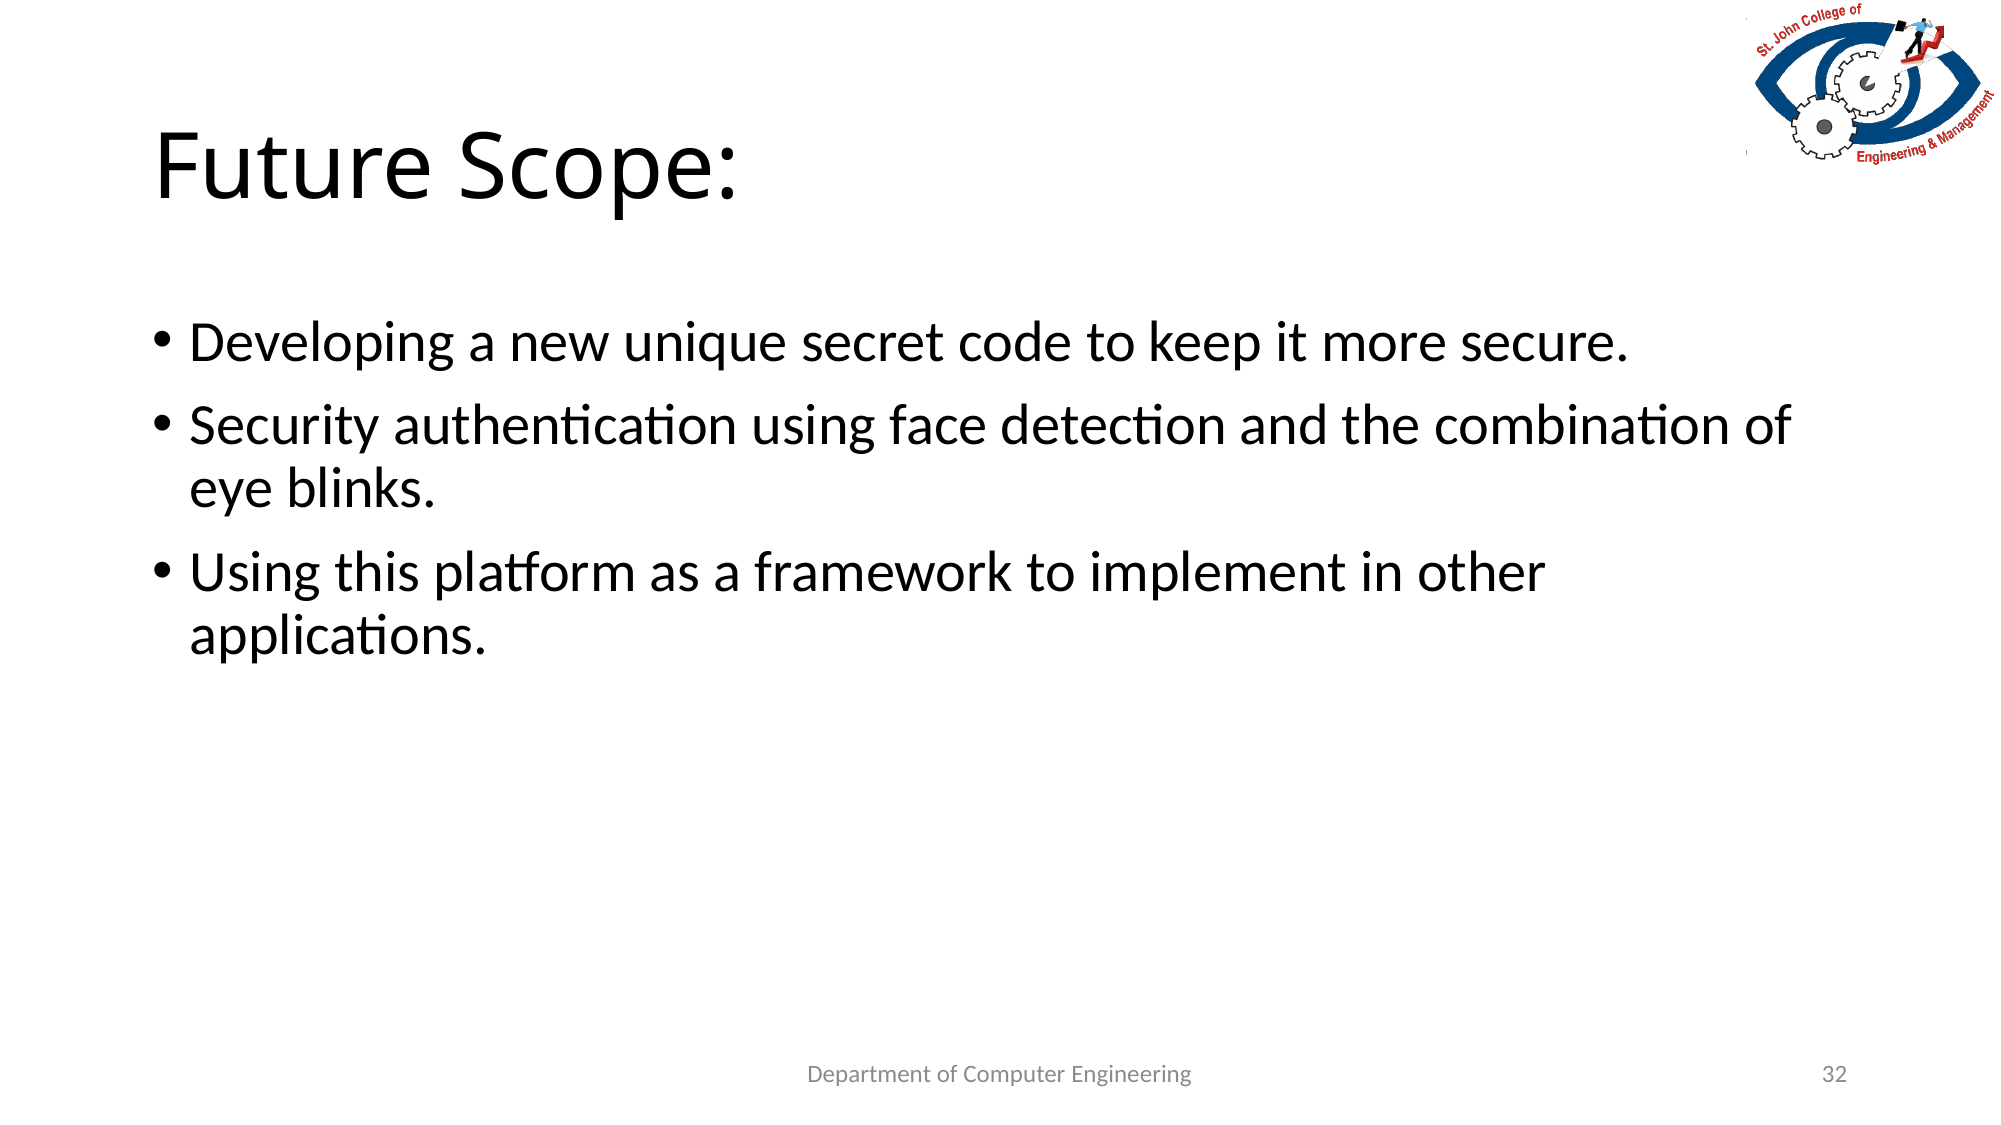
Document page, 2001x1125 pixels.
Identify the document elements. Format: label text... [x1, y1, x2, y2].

picture [1746, 0, 2000, 168]
slide_number 32 [1412, 1042, 1863, 1103]
footer Department of Computer Engineering [662, 1042, 1338, 1103]
list Developing a new unique secret code to keep it more secure. Security authentication using face detection and the combination of eye blinks. Using this platform as a framework to implement in other applications. [137, 303, 1863, 1017]
title Future Scope: [137, 59, 1863, 278]
